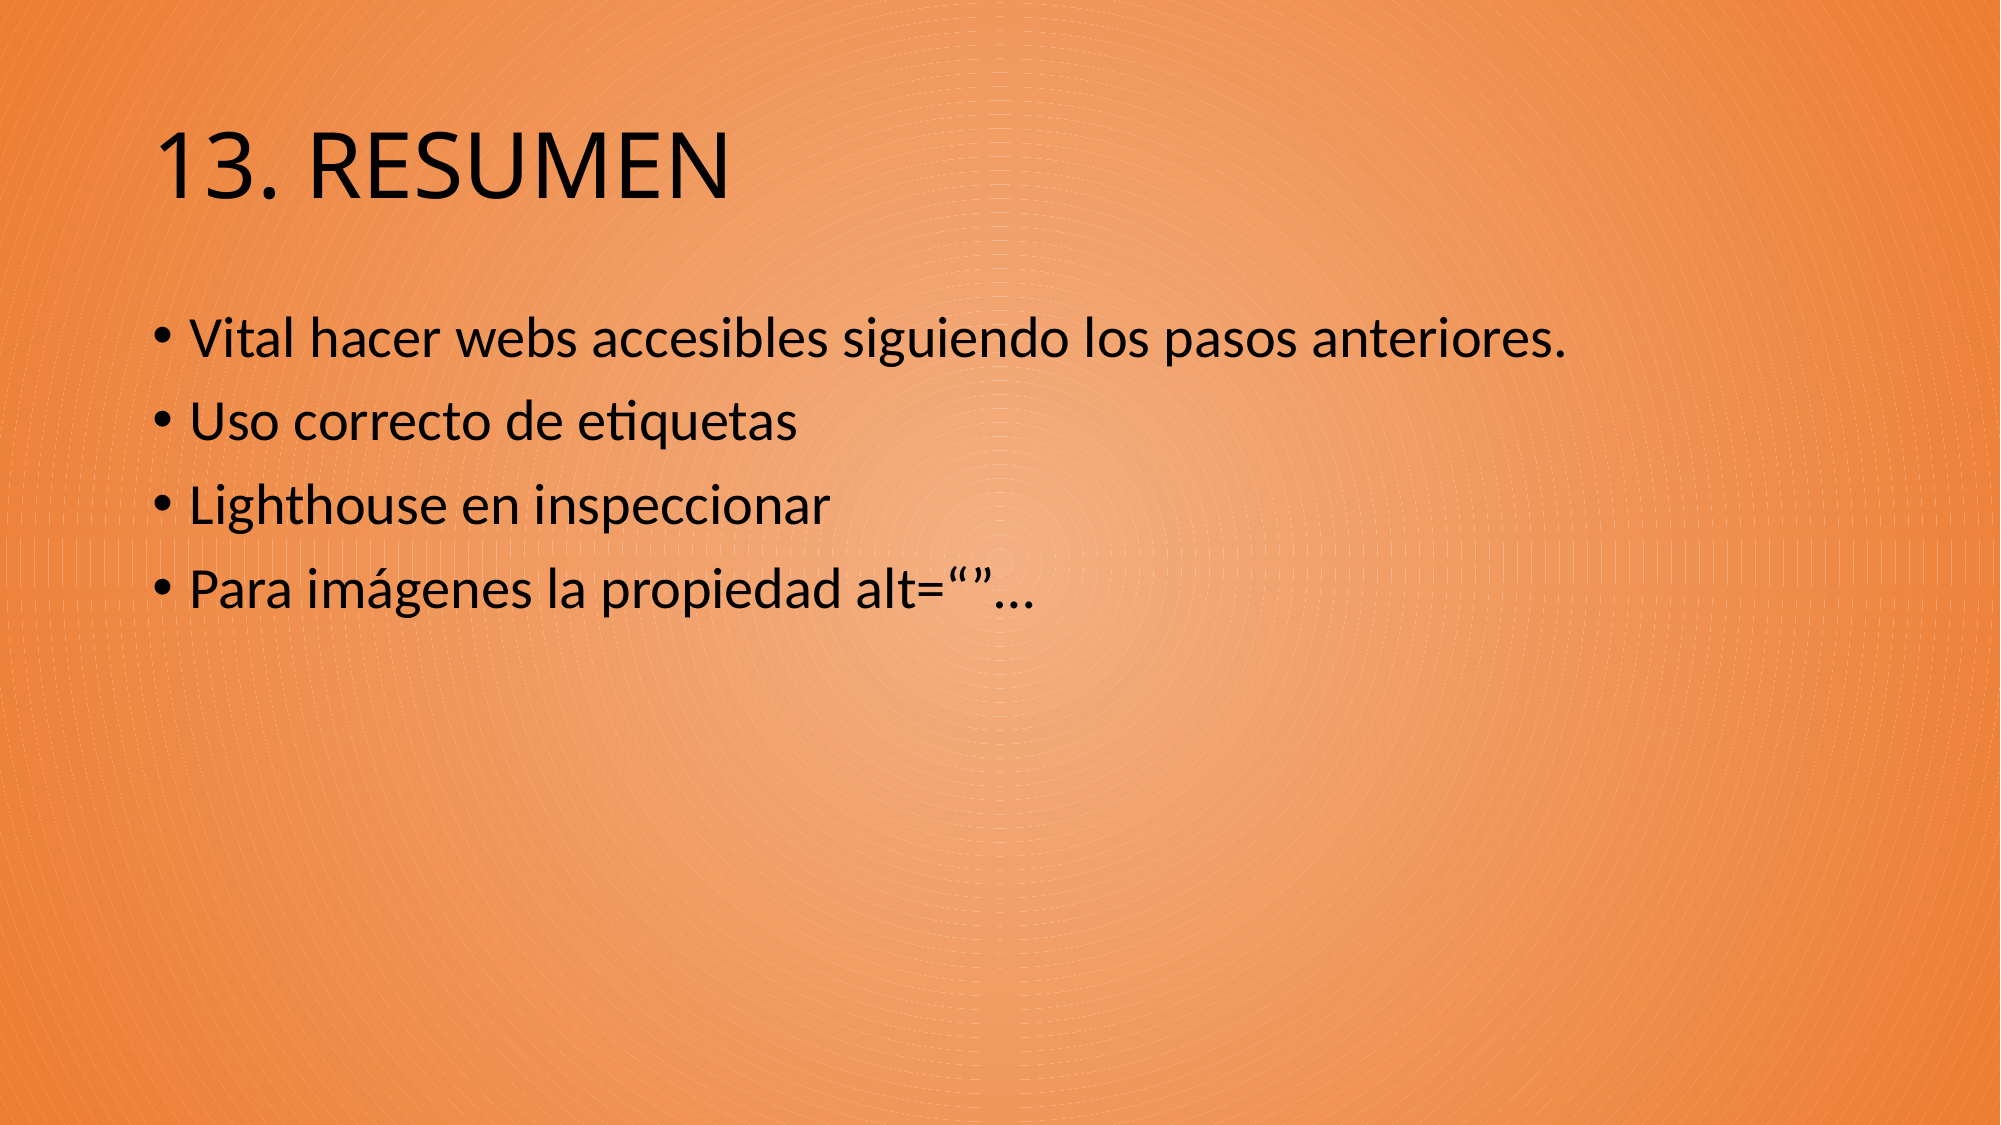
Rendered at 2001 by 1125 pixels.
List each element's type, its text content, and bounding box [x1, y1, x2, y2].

title 13. RESUMEN [137, 59, 1863, 278]
list Vital hacer webs accesibles siguiendo los pasos anteriores. Uso correcto de etiquetas Lighthouse en inspeccionar Para imágenes la propiedad alt=“”… [137, 299, 1863, 1014]
